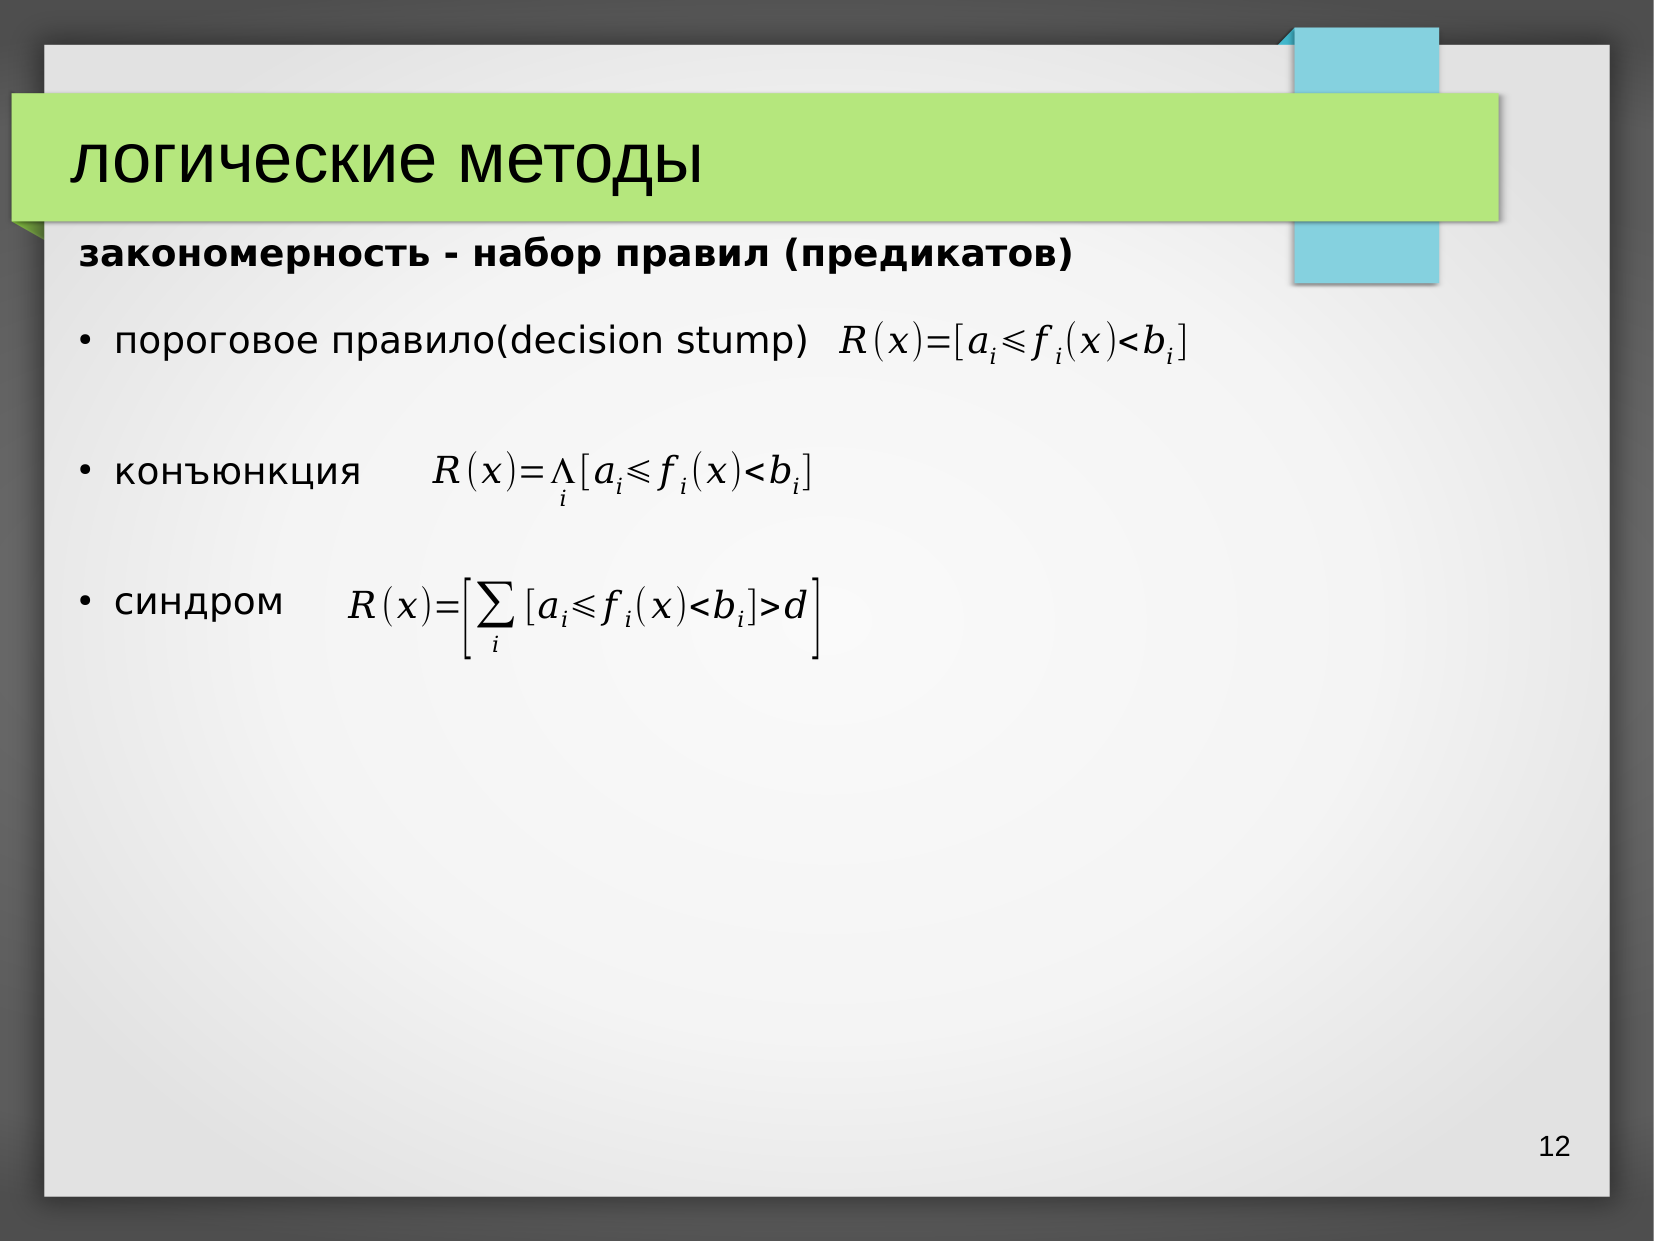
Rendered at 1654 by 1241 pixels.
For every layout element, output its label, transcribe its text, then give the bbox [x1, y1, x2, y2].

title логические методы [70, 118, 1205, 199]
chart [340, 575, 827, 662]
chart [831, 318, 1193, 369]
text_box закономерность - набор правил (предикатов) пороговое правило(decision stump) конъюнкция синдром [63, 224, 1465, 936]
chart [425, 448, 819, 512]
picture [0, 0, 1654, 1241]
